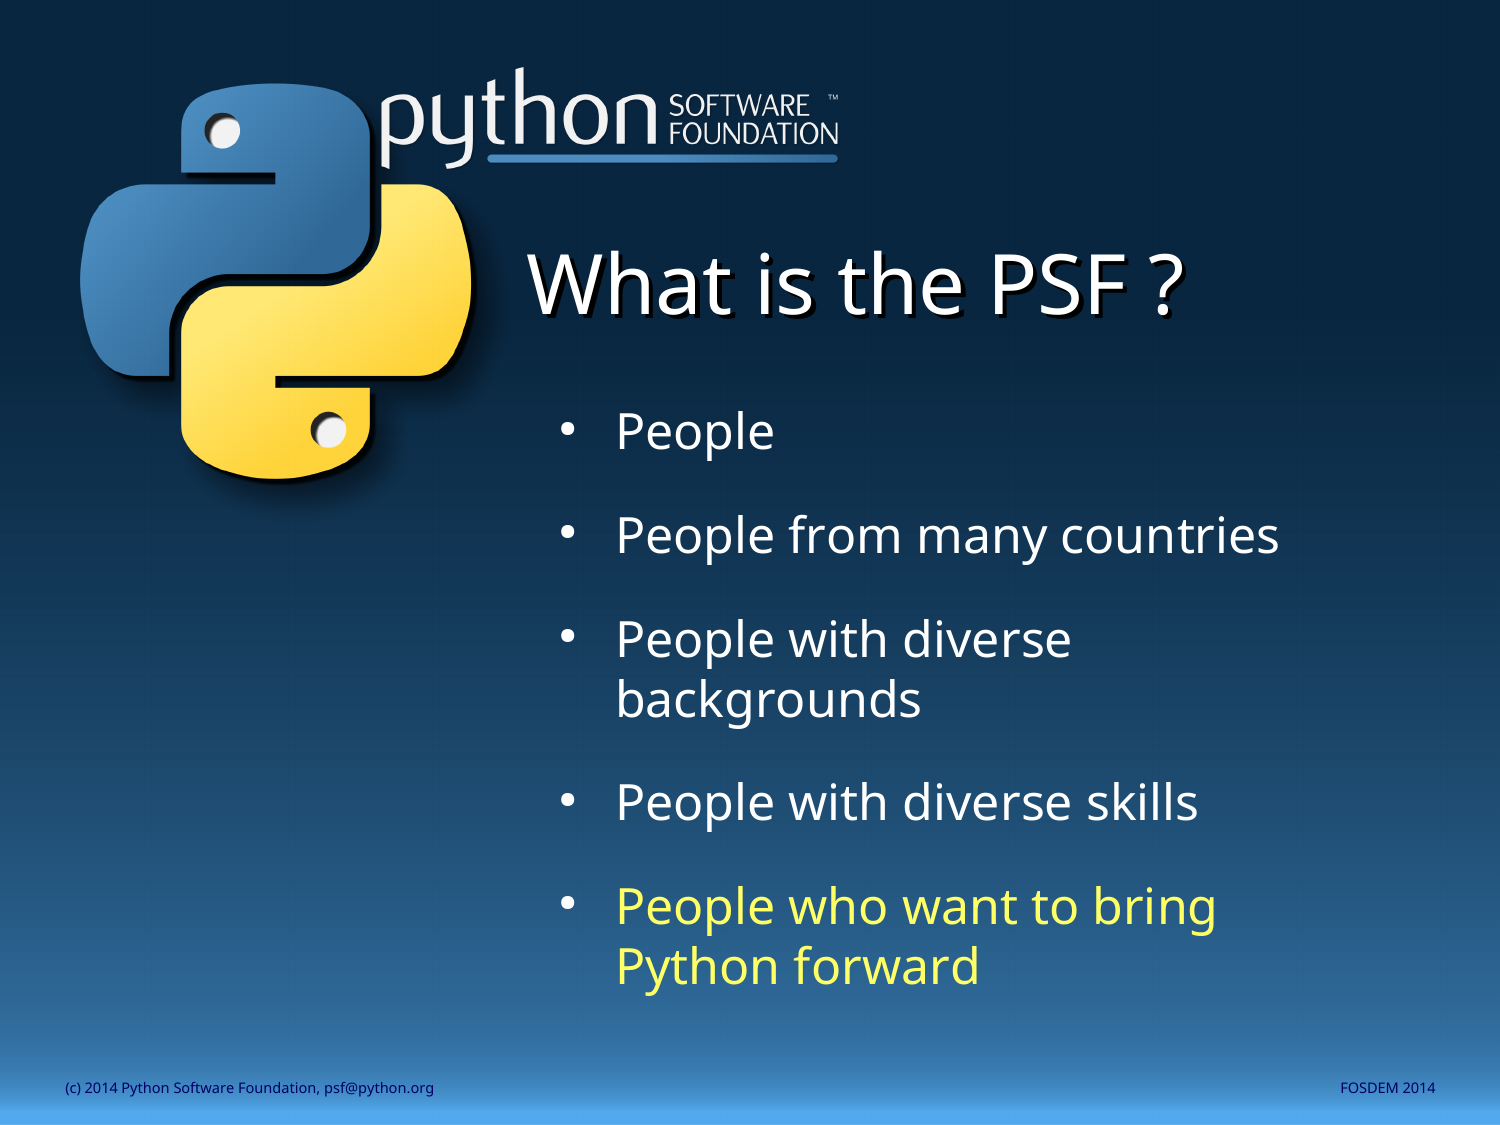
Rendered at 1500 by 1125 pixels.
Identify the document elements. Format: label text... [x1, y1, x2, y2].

list People People from many countries People with diverse backgrounds People with diverse skills People who want to bring Python forward [544, 392, 1388, 1006]
picture [0, 0, 1500, 1125]
title What is the PSF ? [512, 185, 1388, 377]
